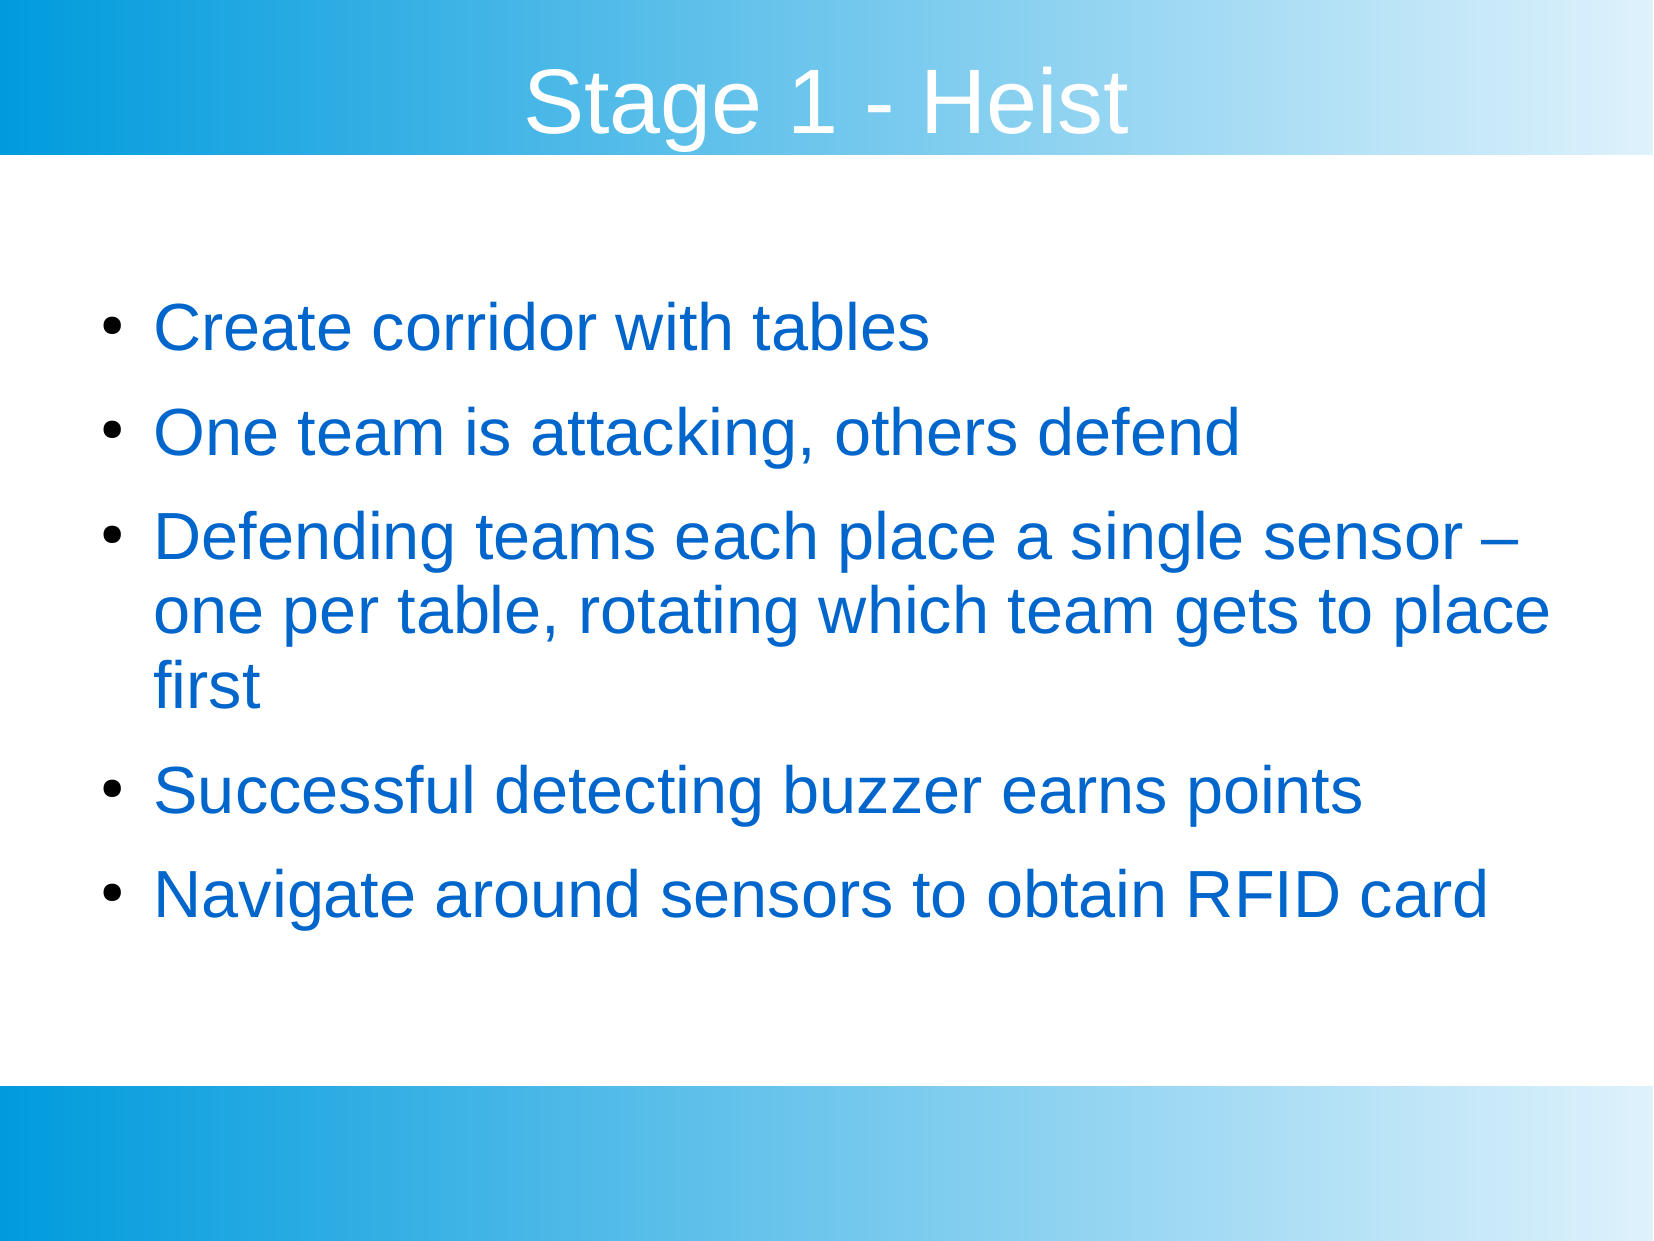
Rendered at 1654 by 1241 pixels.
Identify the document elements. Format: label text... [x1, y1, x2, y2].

title Stage 1 - Heist [82, 49, 1571, 155]
list Create corridor with tables One team is attacking, others defend Defending teams each place a single sensor – one per table, rotating which team gets to place first Successful detecting buzzer earns points Navigate around sensors to obtain RFID card [82, 290, 1571, 1010]
